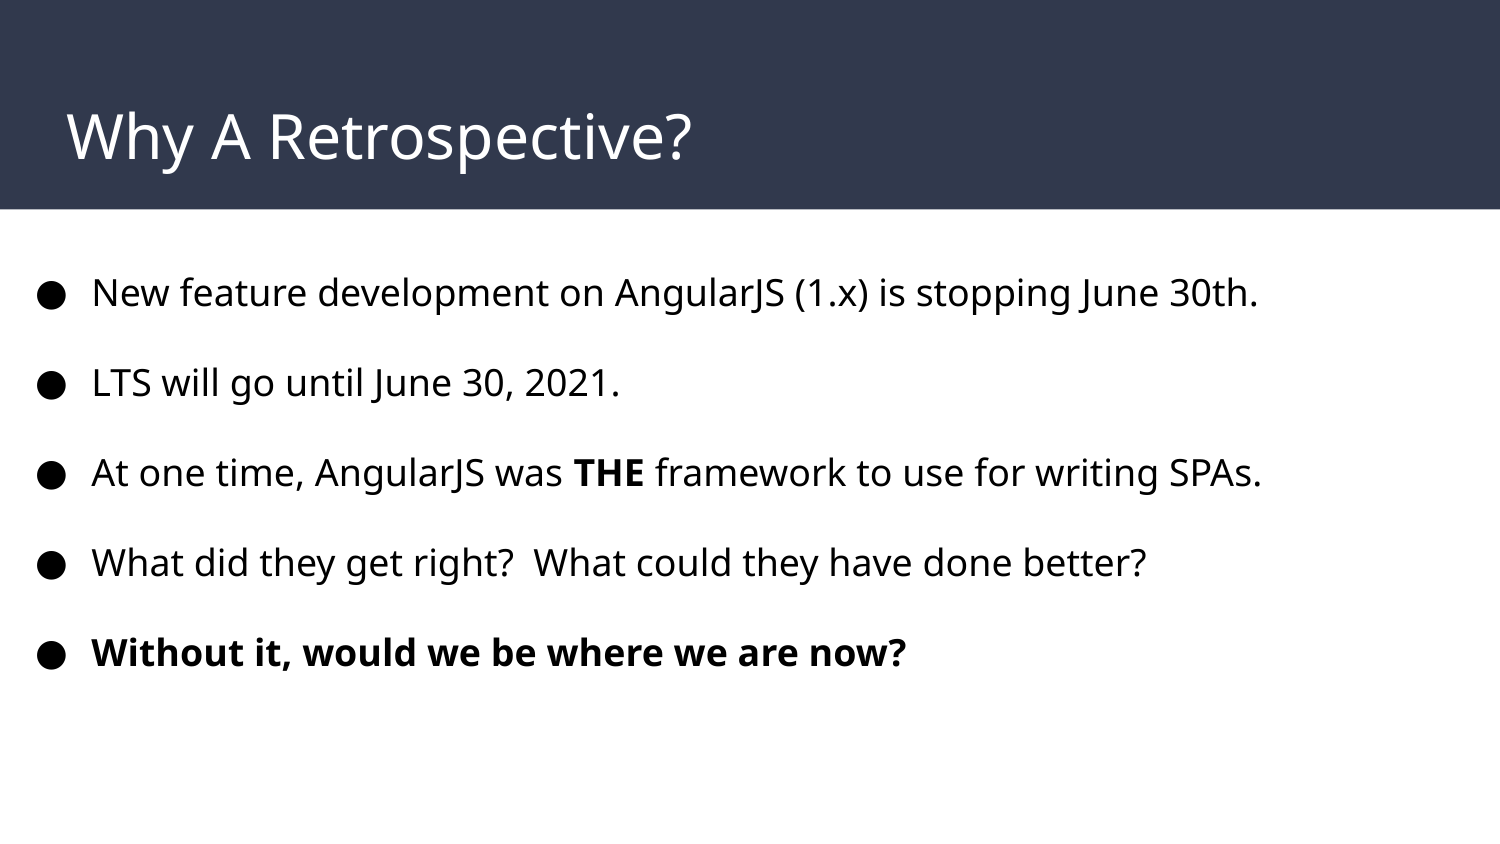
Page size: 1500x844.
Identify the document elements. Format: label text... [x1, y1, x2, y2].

title Why A Retrospective? [51, 82, 1449, 185]
text_box New feature development on AngularJS (1.x) is stopping June 30th. LTS will go until June 30, 2021. At one time, AngularJS was THE framework to use for writing SPAs. What did they get right? What could they have done better? Without it, would we be where we are now? [1, 218, 1491, 810]
